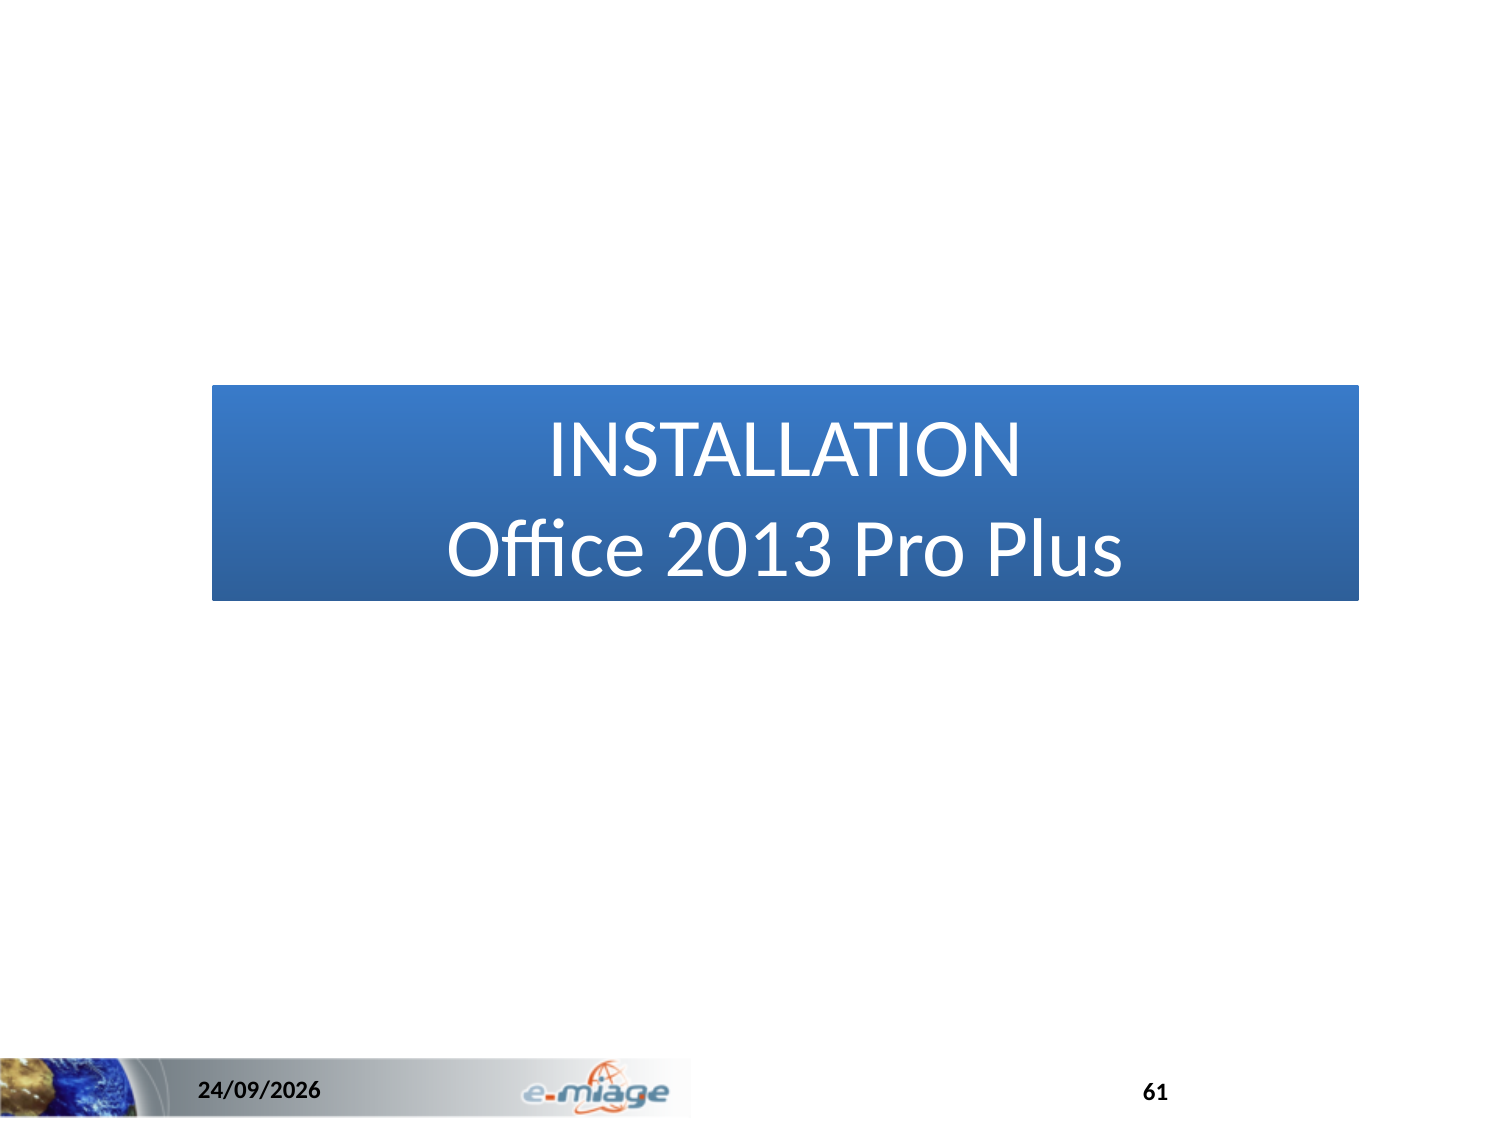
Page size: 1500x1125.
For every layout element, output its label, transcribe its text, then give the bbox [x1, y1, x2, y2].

picture [0, 1058, 691, 1118]
text_box INSTALLATION Office 2013 Pro Plus [212, 385, 1359, 601]
